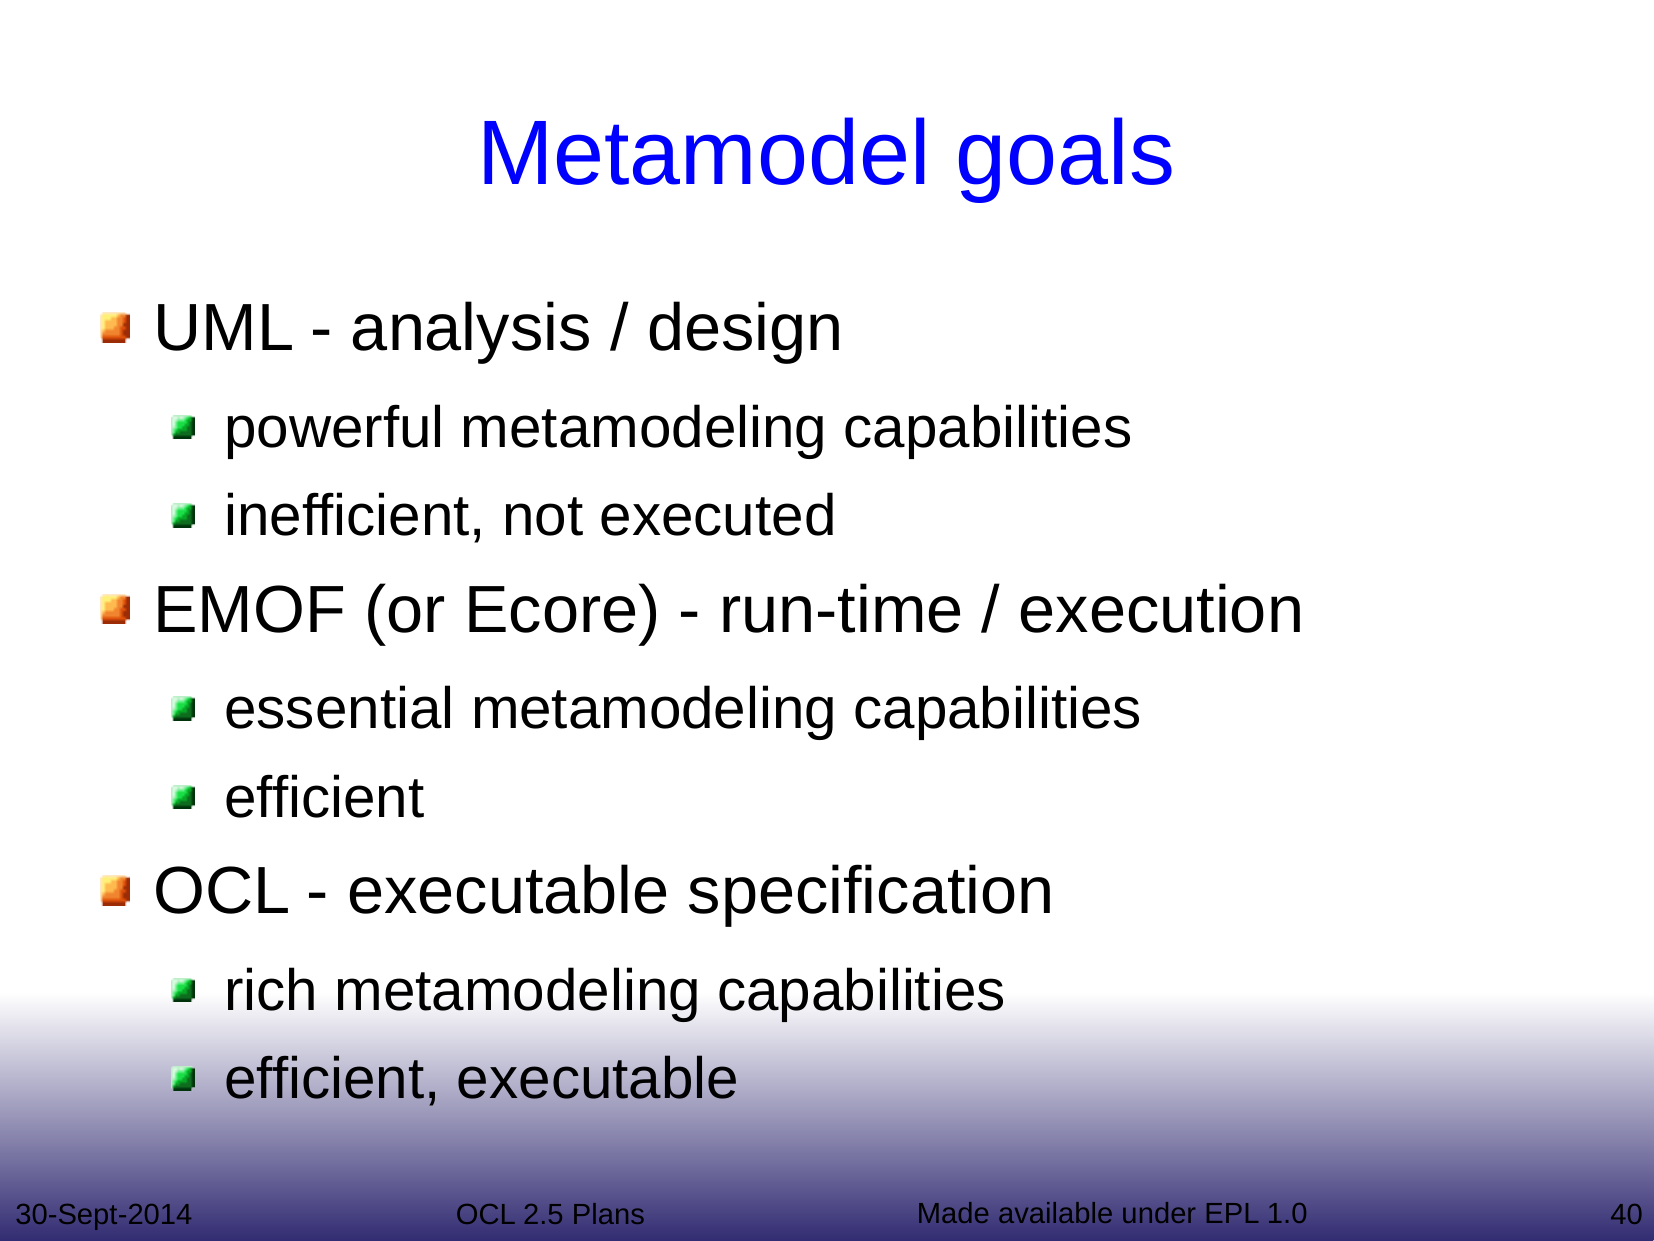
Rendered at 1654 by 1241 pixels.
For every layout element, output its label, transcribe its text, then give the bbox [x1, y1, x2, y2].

title Metamodel goals [82, 49, 1571, 257]
list UML - analysis / design powerful metamodeling capabilities inefficient, not executed EMOF (or Ecore) - run-time / execution essential metamodeling capabilities efficient OCL - executable specification rich metamodeling capabilities efficient, executable [82, 290, 1571, 1110]
